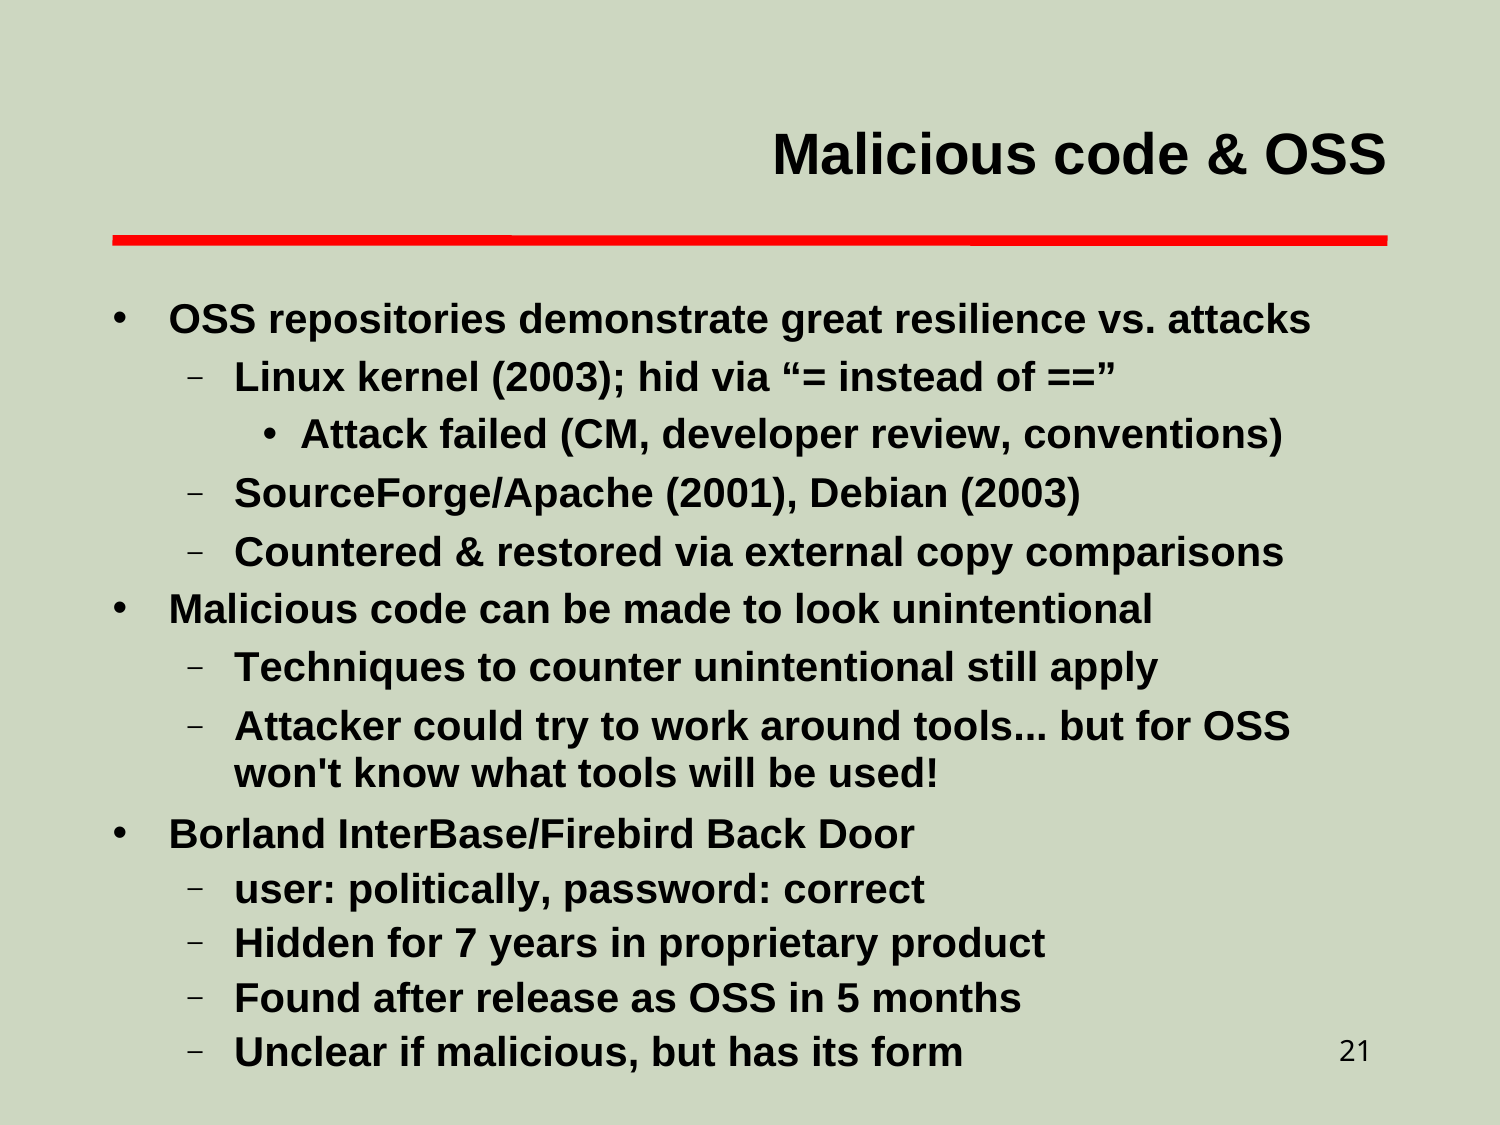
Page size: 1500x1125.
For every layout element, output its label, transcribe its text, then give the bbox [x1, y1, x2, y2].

list OSS repositories demonstrate great resilience vs. attacks Linux kernel (2003); hid via “= instead of ==” Attack failed (CM, developer review, conventions) SourceForge/Apache (2001), Debian (2003) Countered & restored via external copy comparisons Malicious code can be made to look unintentional Techniques to counter unintentional still apply Attacker could try to work around tools... but for OSS won't know what tools will be used! Borland InterBase/Firebird Back Door user: politically, password: correct Hidden for 7 years in proprietary product Found after release as OSS in 5 months Unclear if malicious, but has its form [112, 299, 1388, 1111]
title Malicious code & OSS [337, 85, 1388, 224]
